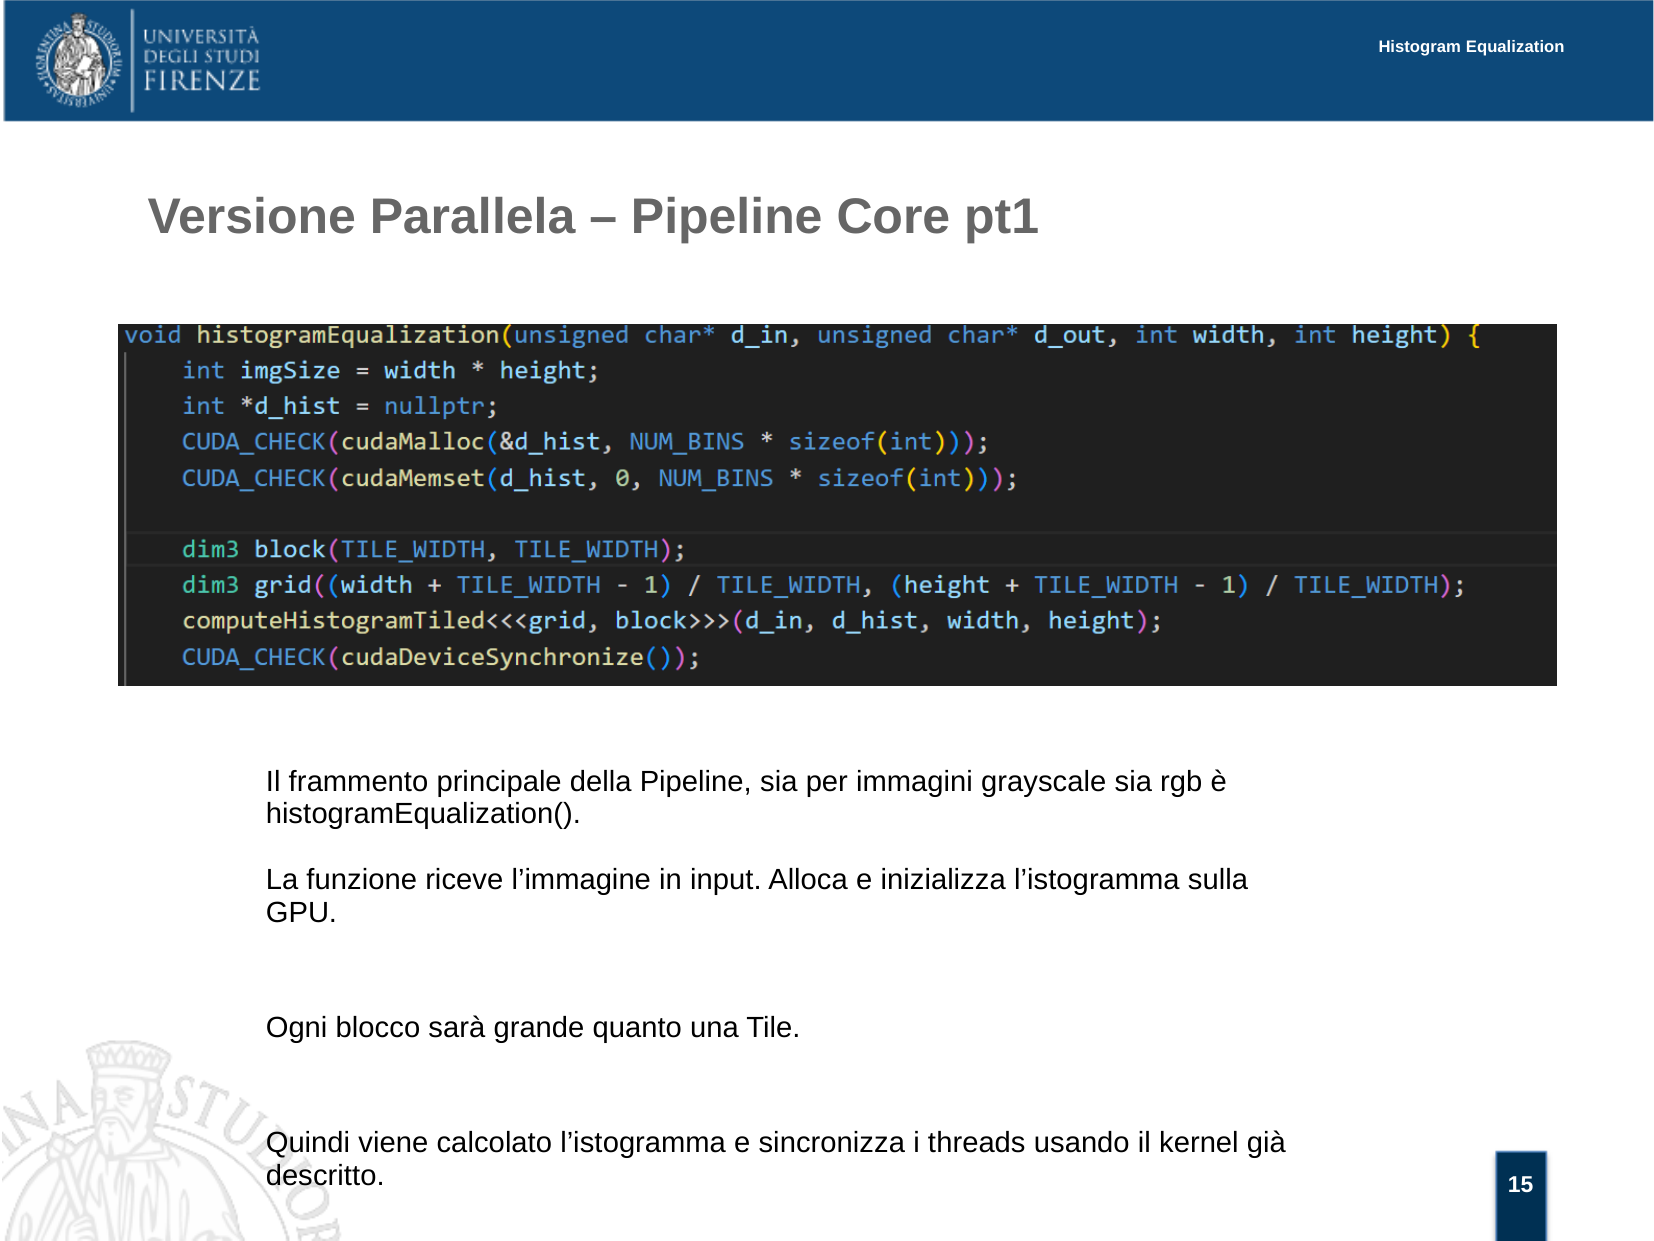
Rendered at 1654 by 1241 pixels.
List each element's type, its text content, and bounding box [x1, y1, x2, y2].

text_box 15 [1505, 1160, 1536, 1208]
picture [2, 0, 1654, 1241]
text_box Il frammento principale della Pipeline, sia per immagini grayscale sia rgb è histogramEqualization(). La funzione riceve l’immagine in input. Alloca e inizializza l’istogramma sulla GPU. Ogni blocco sarà grande quanto una Tile. Quindi viene calcolato l’istogramma e sincronizza i threads usando il kernel già descritto. [265, 780, 1329, 1176]
text_box Histogram Equalization [685, 13, 1565, 118]
text_box Versione Parallela – Pipeline Core pt1 [147, 118, 1601, 286]
